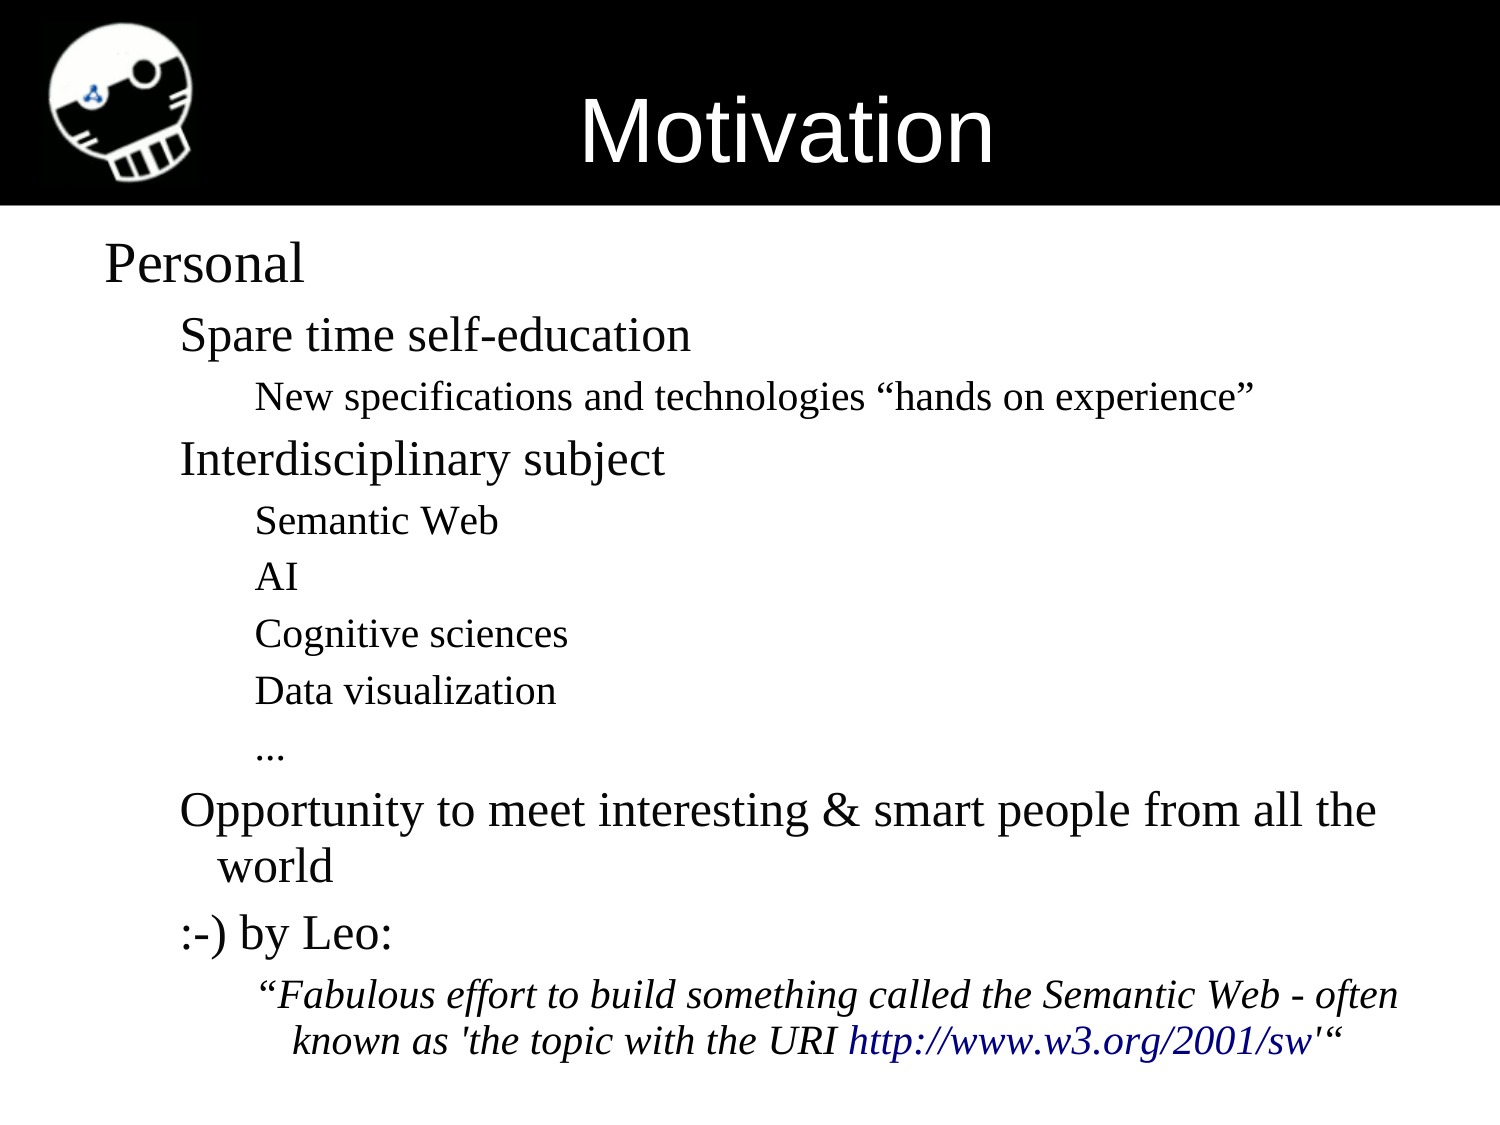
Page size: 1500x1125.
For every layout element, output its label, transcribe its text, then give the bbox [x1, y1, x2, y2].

picture [0, 0, 1500, 1125]
title Motivation [150, 13, 1426, 229]
list Personal Spare time self-education New specifications and technologies “hands on experience” Interdisciplinary subject Semantic Web AI Cognitive sciences Data visualization ... Opportunity to meet interesting & smart people from all the world :-) by Leo: “Fabulous effort to build something called the Semantic Web - often known as 'the topic with the URI http://www.w3.org/2001/sw'“ [29, 229, 1477, 1076]
